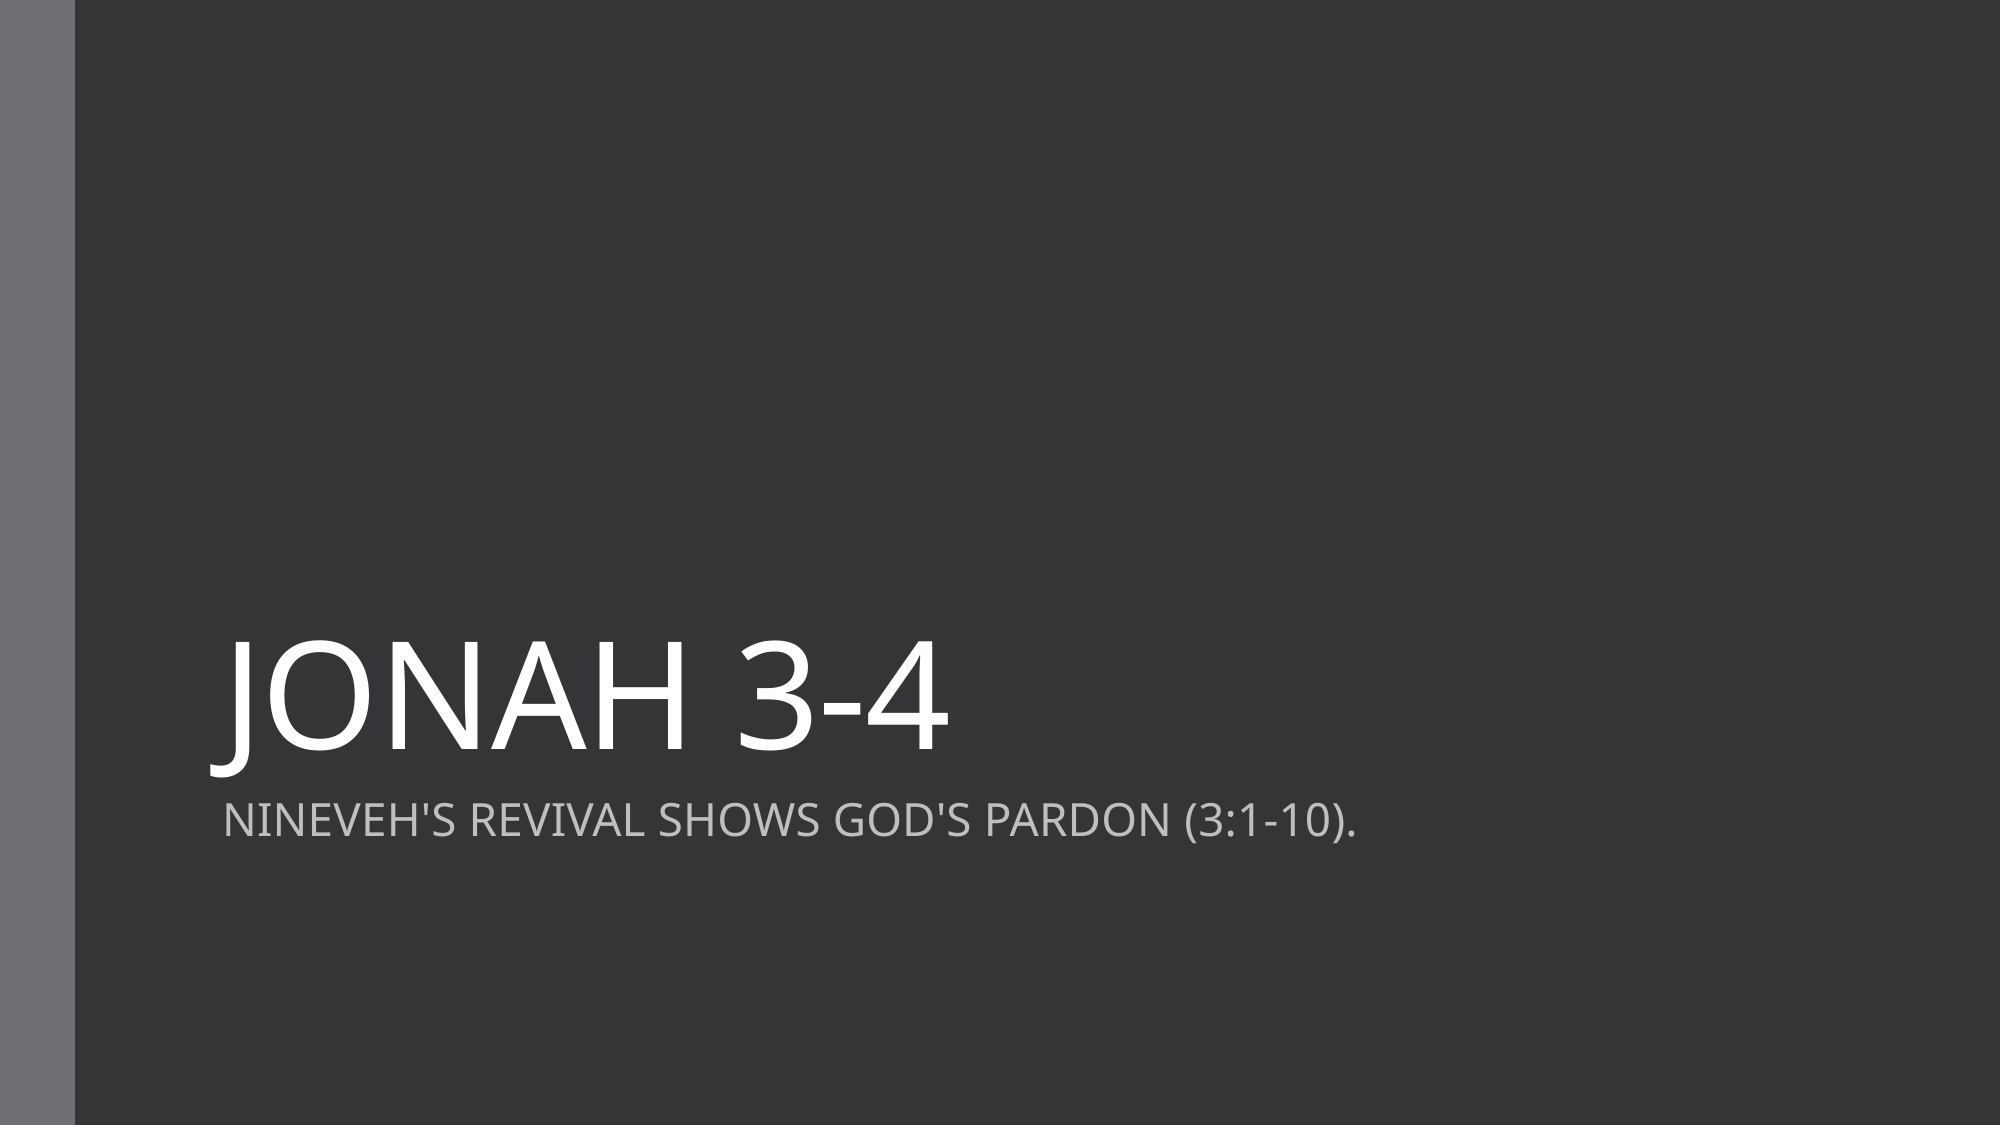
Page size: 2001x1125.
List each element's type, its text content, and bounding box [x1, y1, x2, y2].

subtitle NINEVEH'S REVIVAL SHOWS GOD'S PARDON (3:1-10). [206, 787, 1752, 1066]
title JONAH 3-4 [206, 124, 1752, 787]
